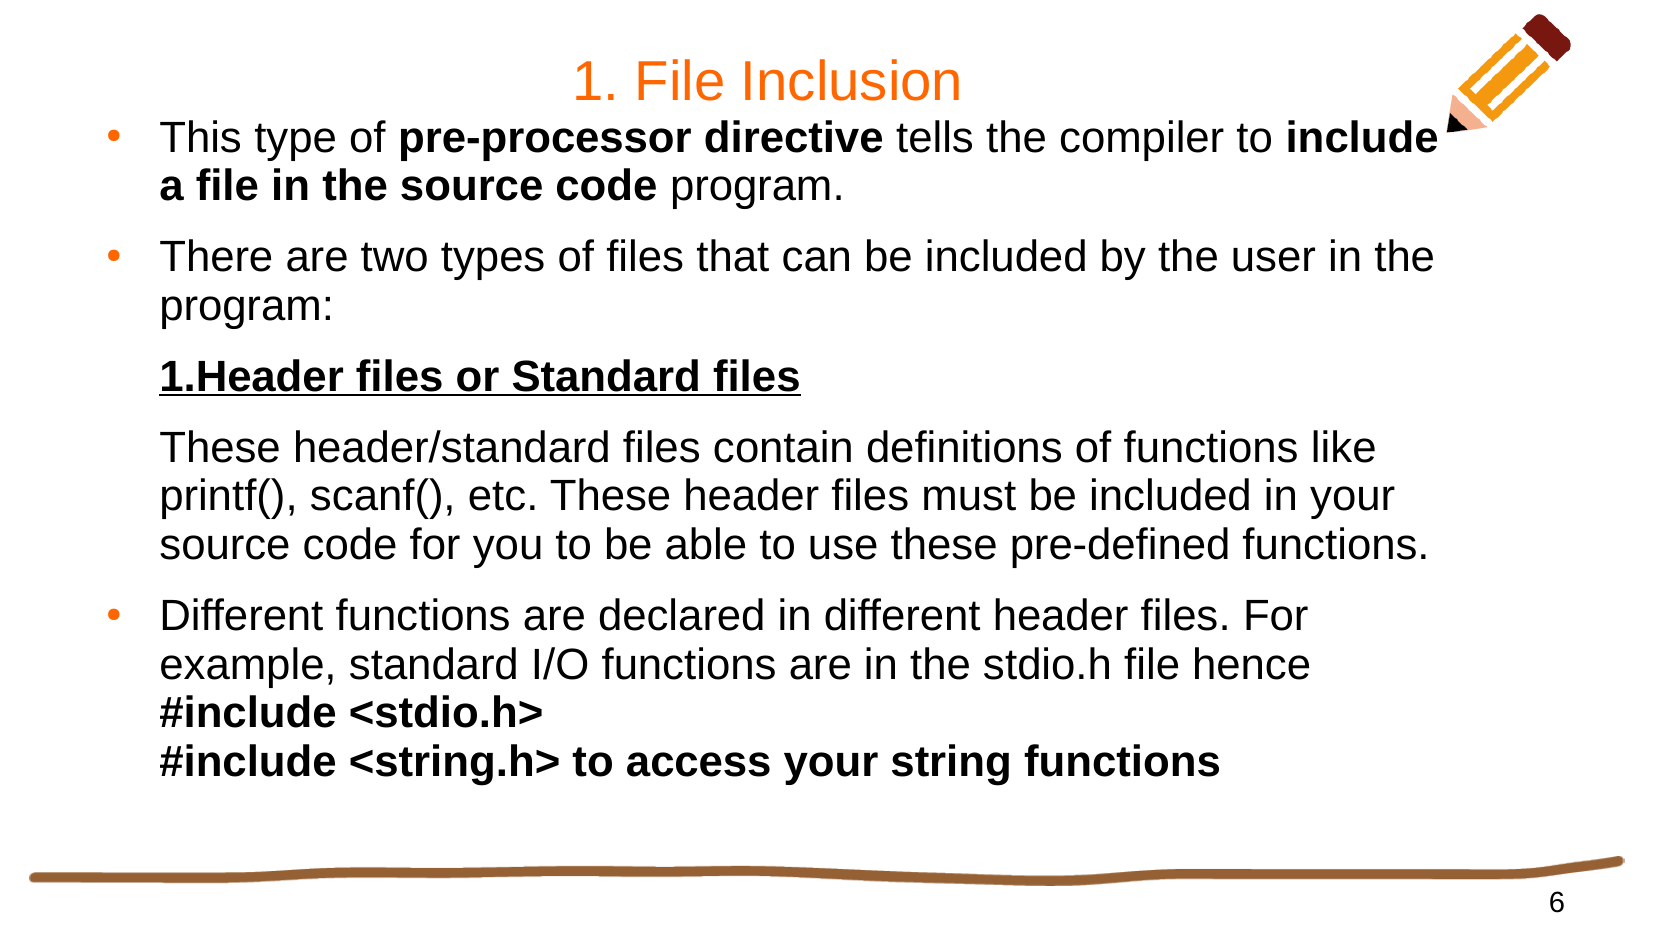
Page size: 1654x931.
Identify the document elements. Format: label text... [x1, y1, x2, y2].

list This type of pre-processor directive tells the compiler to include a file in the source code program. There are two types of files that can be included by the user in the program: 1.Header files or Standard files These header/standard files contain definitions of functions like printf(), scanf(), etc. These header files must be included in your source code for you to be able to use these pre-defined functions. Different functions are declared in different header files. For example, standard I/O functions are in the stdio.h file hence #include <stdio.h> #include <string.h> to access your string functions [88, 112, 1463, 857]
picture [29, 856, 1625, 886]
title 1. File Inclusion [88, 29, 1447, 112]
picture [1446, 14, 1571, 133]
